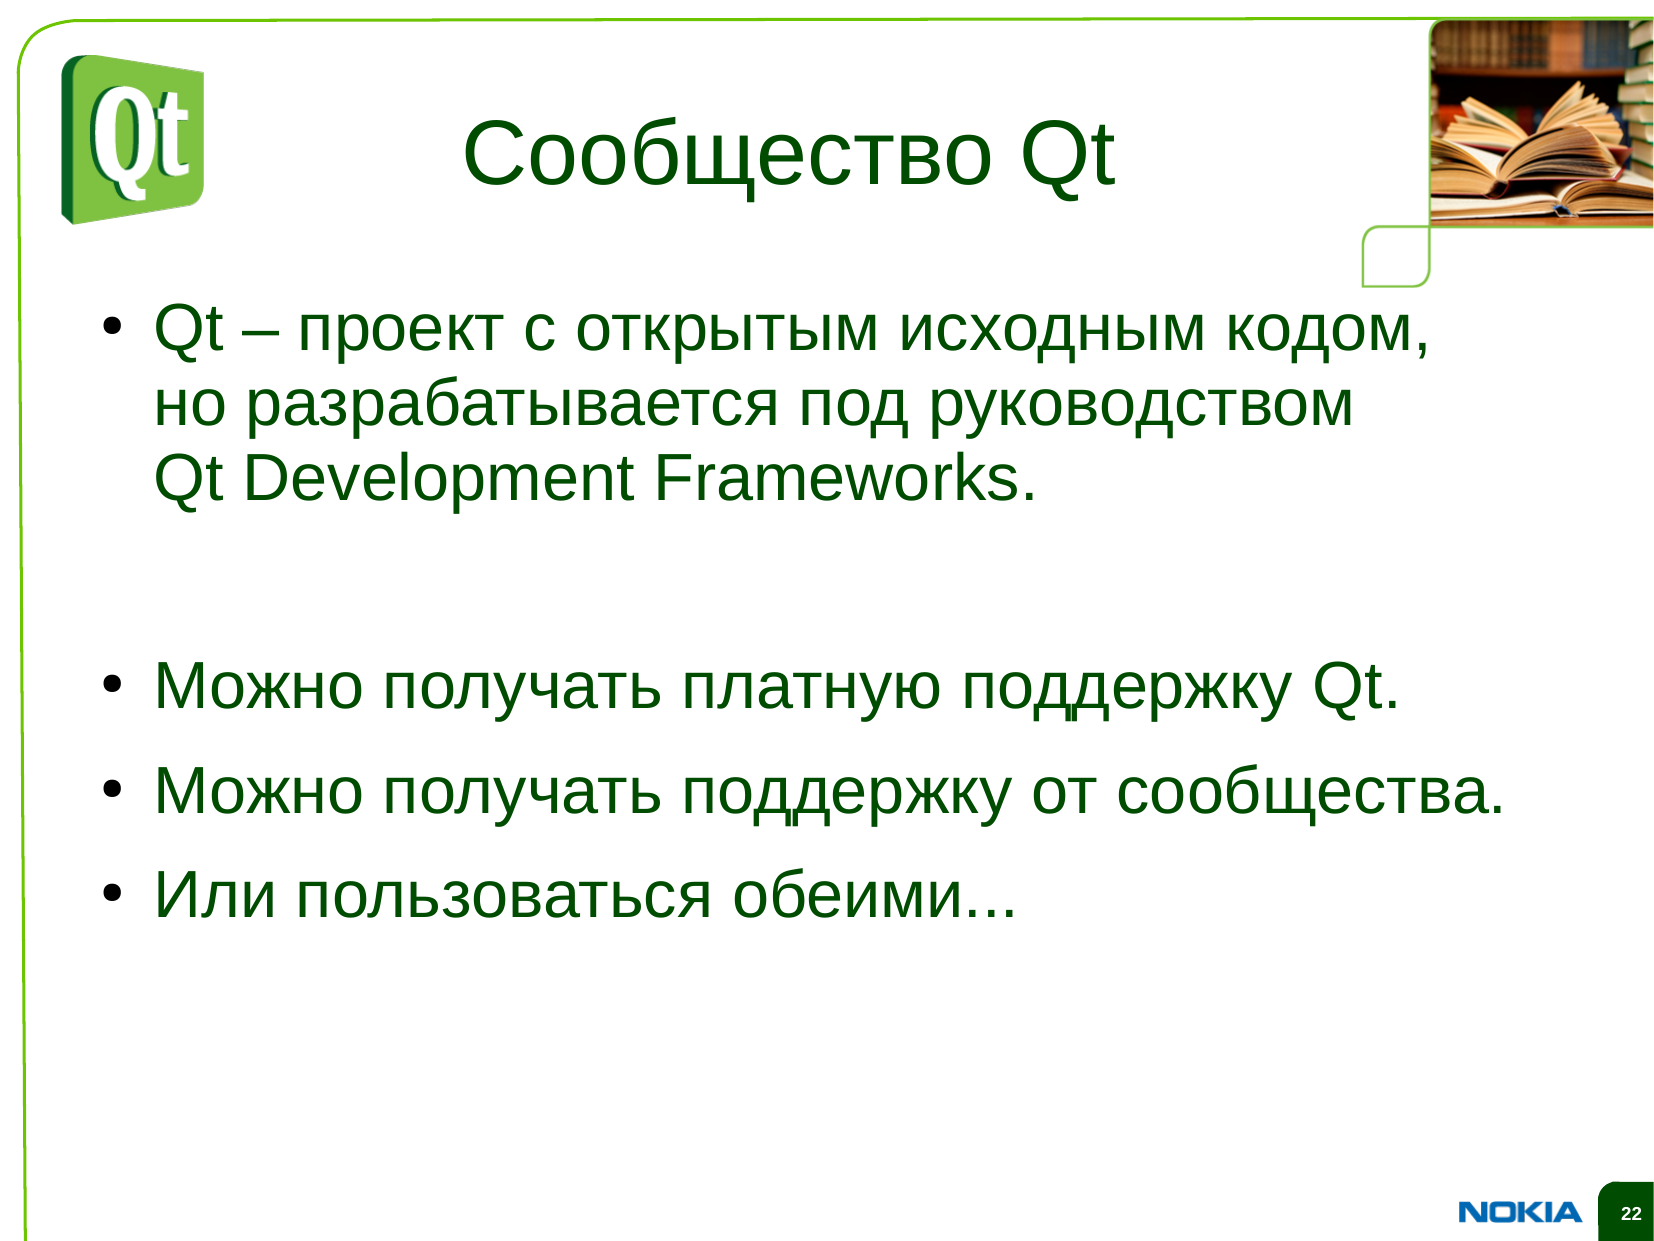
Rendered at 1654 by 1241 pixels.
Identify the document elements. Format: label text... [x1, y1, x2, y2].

list Qt – проект с открытым исходным кодом, но разрабатывается под руководством Qt Development Frameworks. Можно получать платную поддержку Qt. Можно получать поддержку от сообщества. Или пользоваться обеими... [82, 290, 1571, 1094]
picture [1338, 7, 1654, 308]
title Сообщество Qt [251, 49, 1327, 257]
picture [61, 55, 204, 225]
picture [1459, 1201, 1583, 1223]
